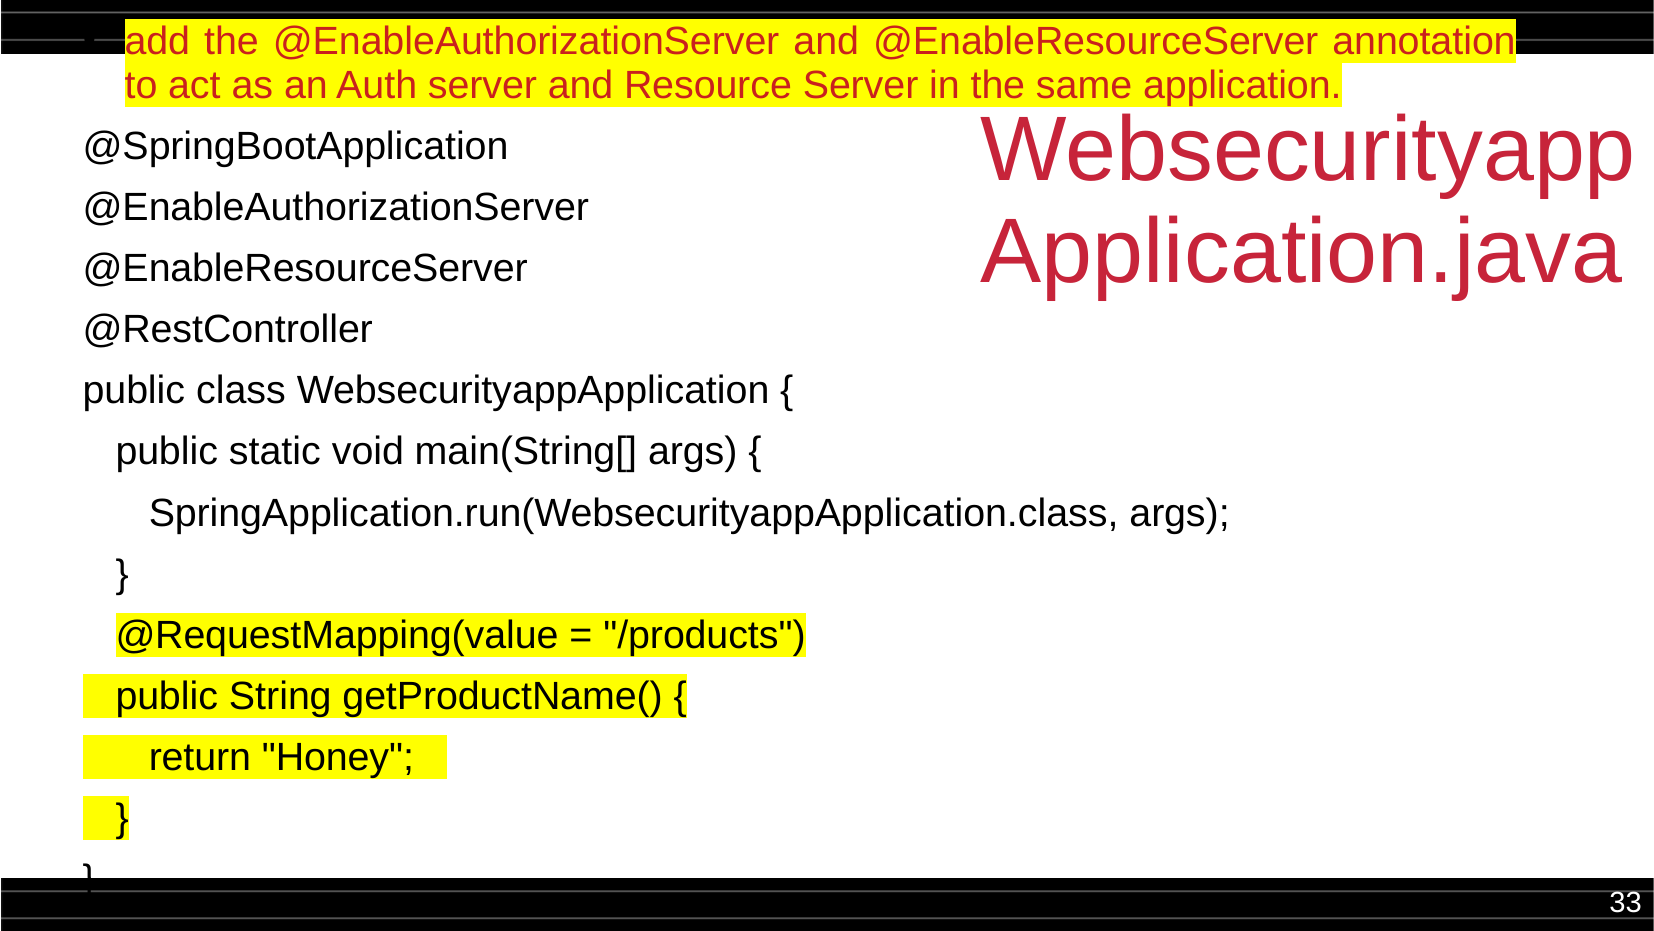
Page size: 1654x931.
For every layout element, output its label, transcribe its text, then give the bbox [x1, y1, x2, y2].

picture [1, 878, 1654, 931]
picture [1, 0, 1654, 54]
list add the @EnableAuthorizationServer and @EnableResourceServer annotation to act as an Auth server and Resource Server in the same application. @SpringBootApplication @EnableAuthorizationServer @EnableResourceServer @RestController public class WebsecurityappApplication { public static void main(String[] args) { SpringApplication.run(WebsecurityappApplication.class, args); } @RequestMapping(value = "/products") public String getProductName() { return "Honey"; } } [82, 18, 1516, 910]
title WebsecurityappApplication.java [1516, 97, 1648, 303]
